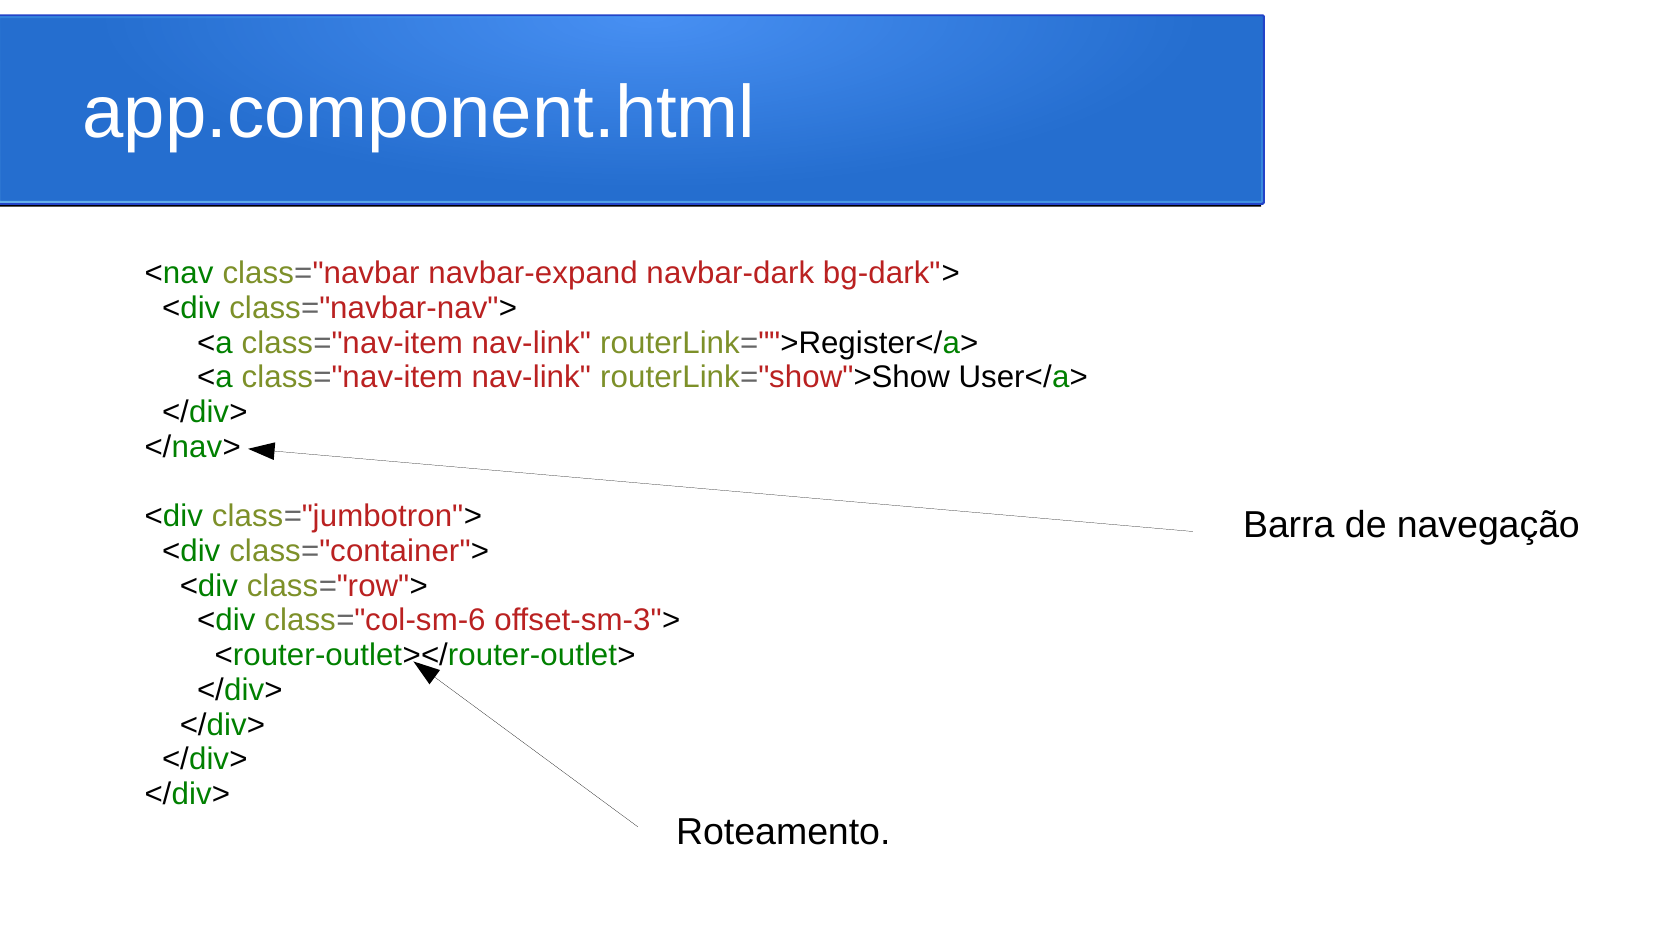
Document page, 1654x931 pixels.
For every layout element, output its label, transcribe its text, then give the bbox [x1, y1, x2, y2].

text_box <nav class="navbar navbar-expand navbar-dark bg-dark"> <div class="navbar-nav"> <a class="nav-item nav-link" routerLink="">Register</a> <a class="nav-item nav-link" routerLink="show">Show User</a> </div> </nav> <div class="jumbotron"> <div class="container"> <div class="row"> <div class="col-sm-6 offset-sm-3"> <router-outlet></router-outlet> </div> </div> </div> </div> [129, 248, 1182, 854]
title app.component.html [82, 35, 1235, 189]
text_box Roteamento. [661, 803, 916, 860]
text_box Barra de navegação [1228, 496, 1595, 553]
